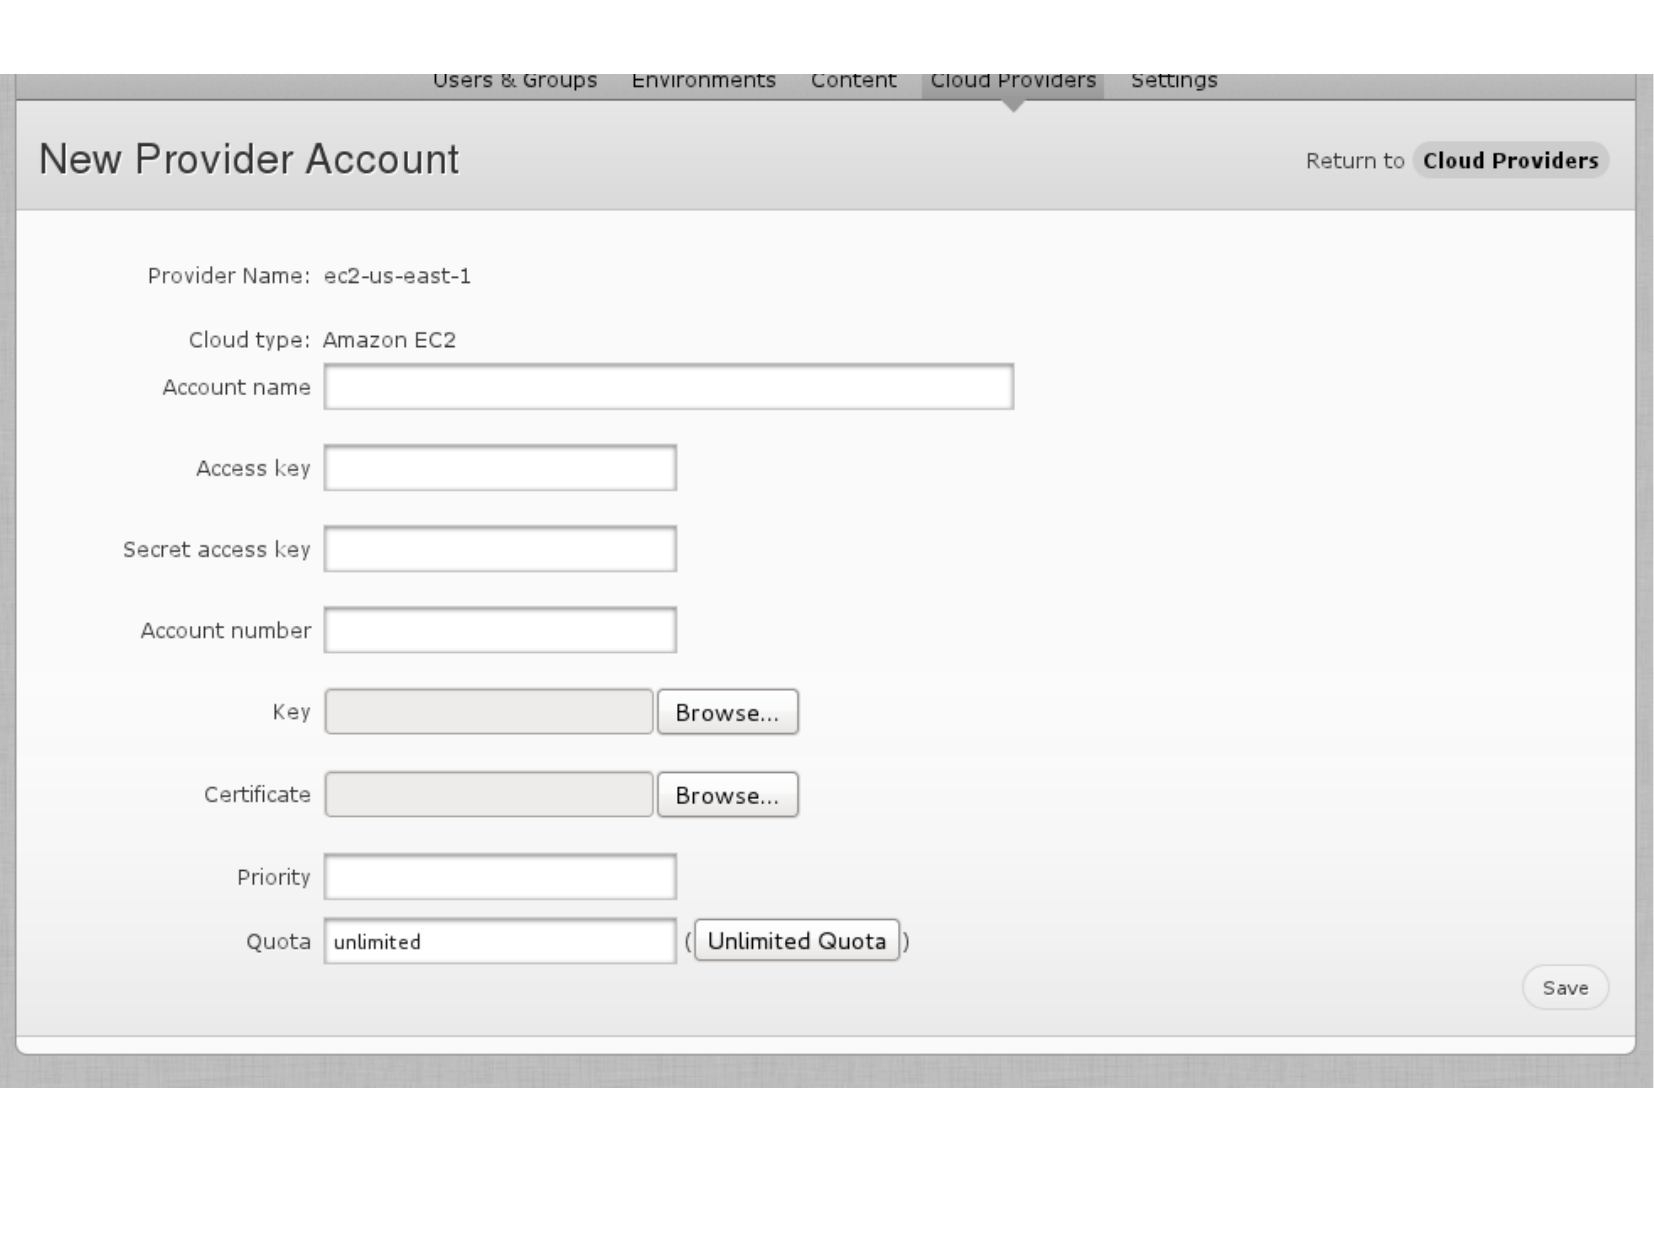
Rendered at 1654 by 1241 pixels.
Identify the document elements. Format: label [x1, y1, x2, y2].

picture [0, 74, 1654, 1088]
